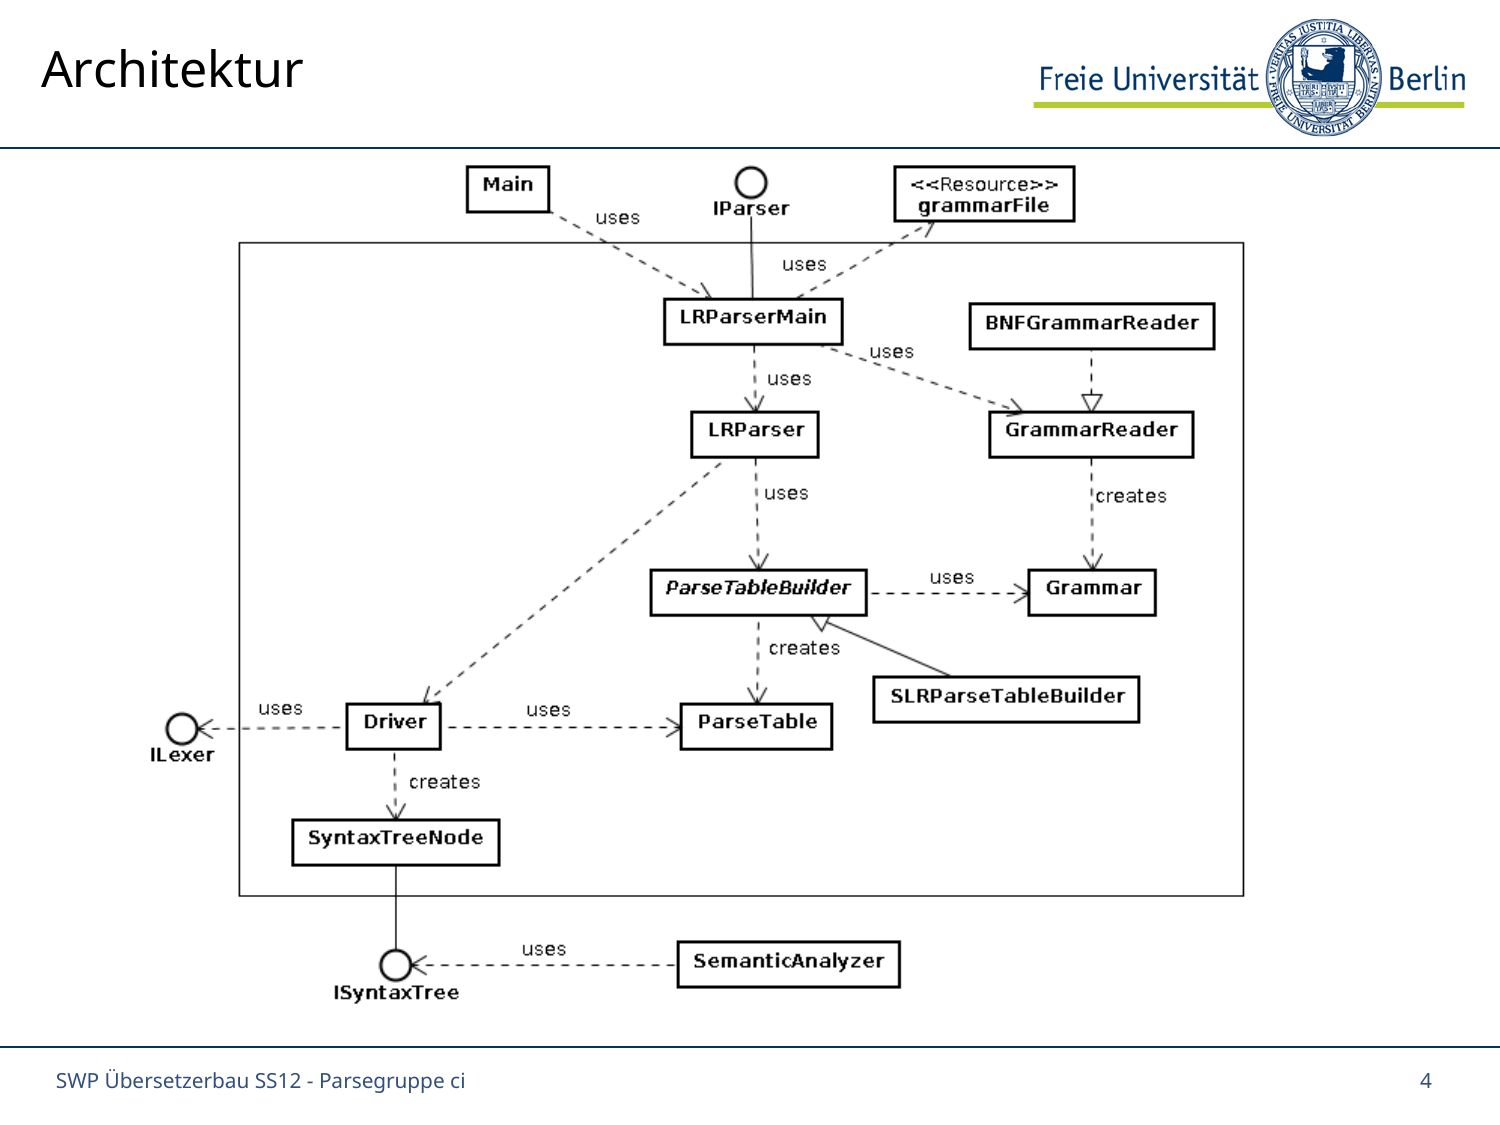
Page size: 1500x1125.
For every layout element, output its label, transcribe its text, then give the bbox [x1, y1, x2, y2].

picture [135, 152, 1258, 1044]
picture [1033, 19, 1470, 137]
title Architektur [41, 0, 1016, 138]
